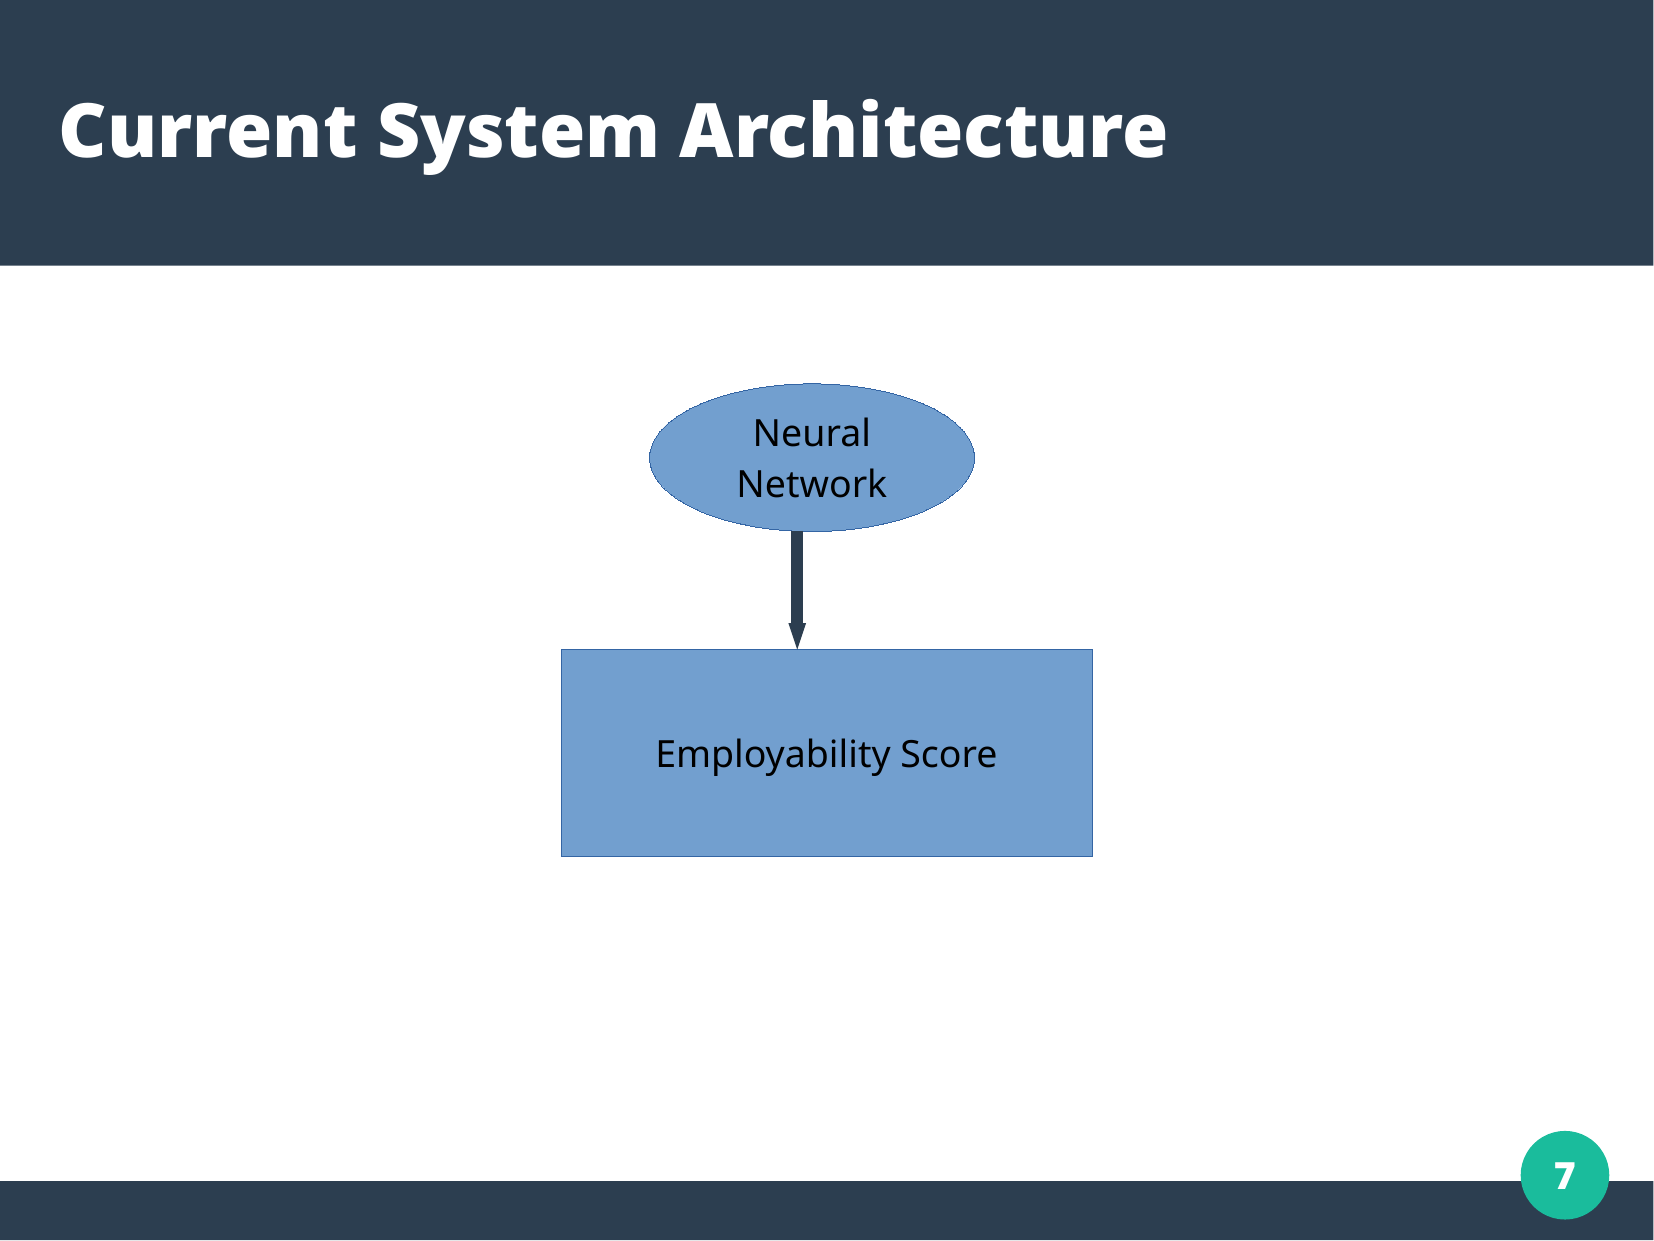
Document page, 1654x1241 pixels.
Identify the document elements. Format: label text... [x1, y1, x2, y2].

title Current System Architecture [59, 49, 1595, 207]
text_box Neural Network [649, 383, 975, 532]
text_box Employability Score [561, 649, 1093, 857]
